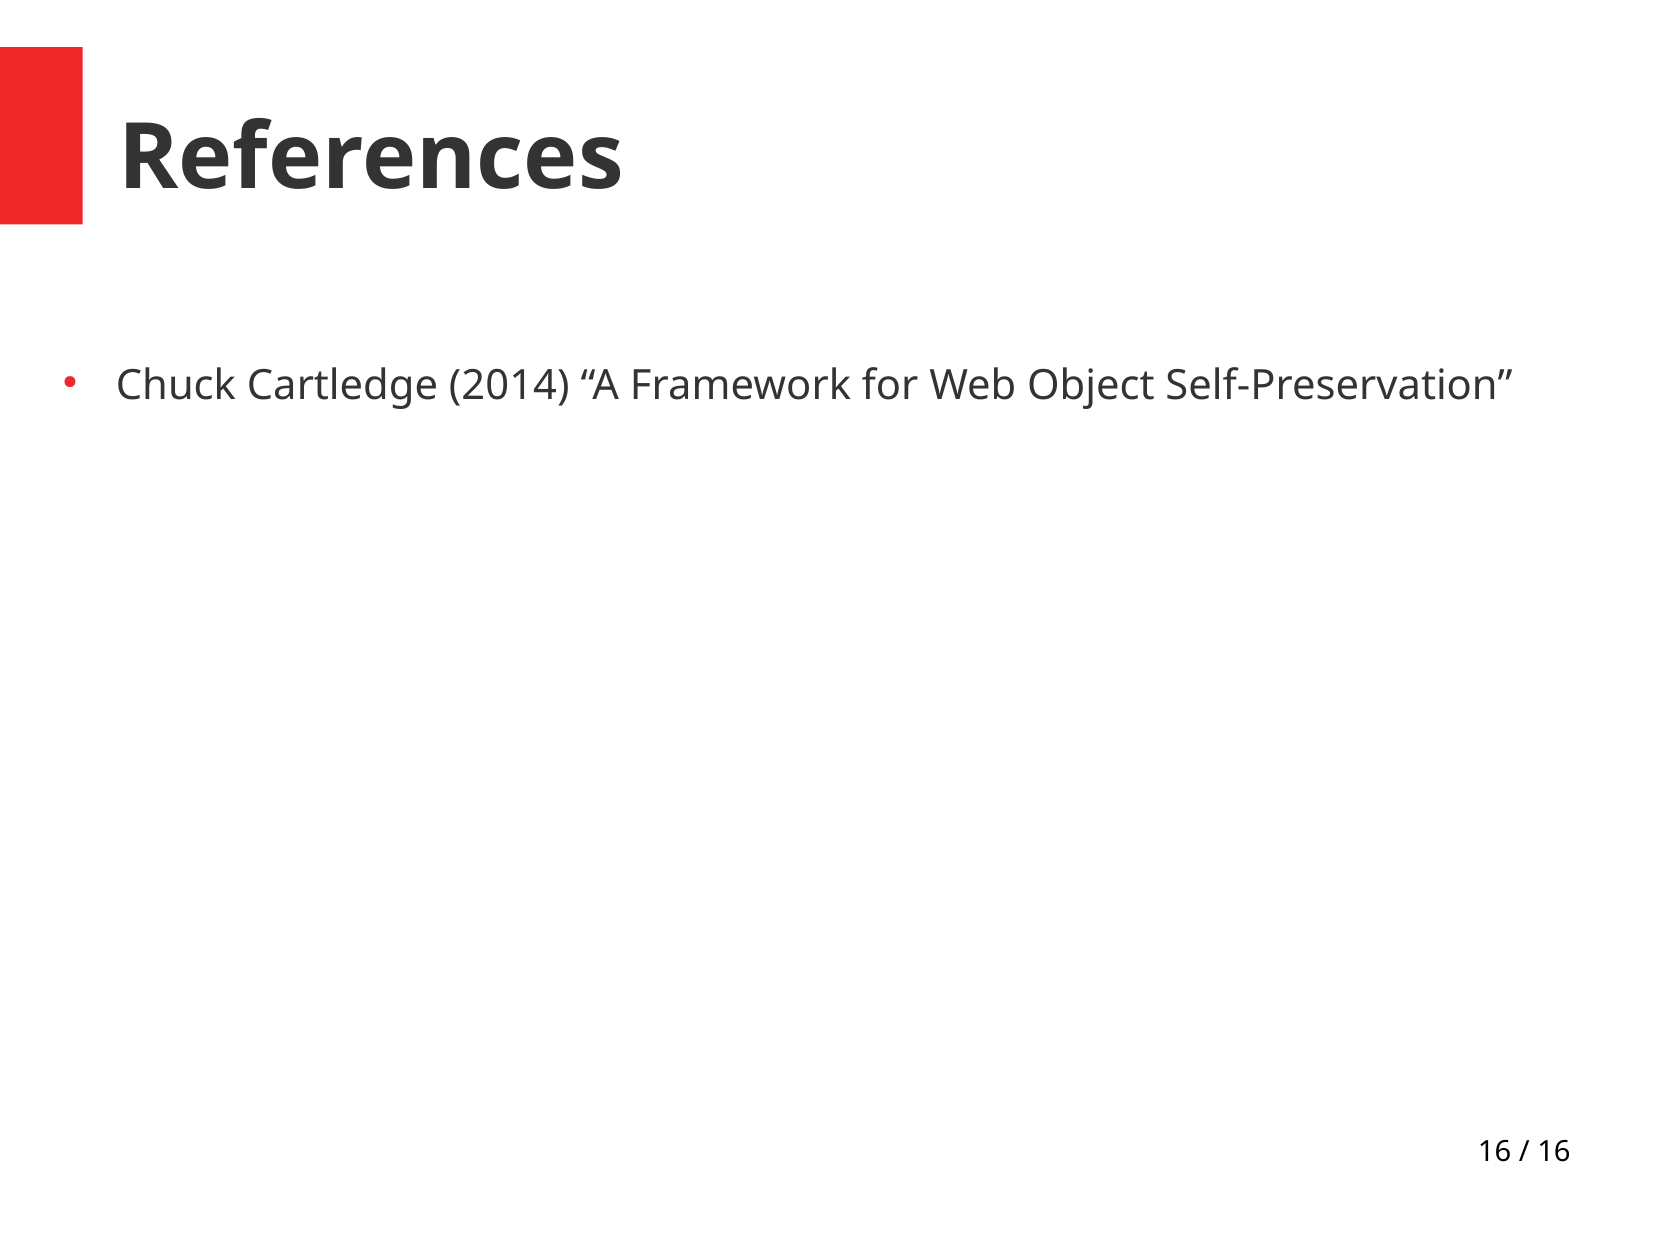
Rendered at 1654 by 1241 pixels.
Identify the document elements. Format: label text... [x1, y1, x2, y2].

list Chuck Cartledge (2014) “A Framework for Web Object Self-Preservation” [45, 354, 1591, 1074]
title References [118, 49, 1571, 257]
